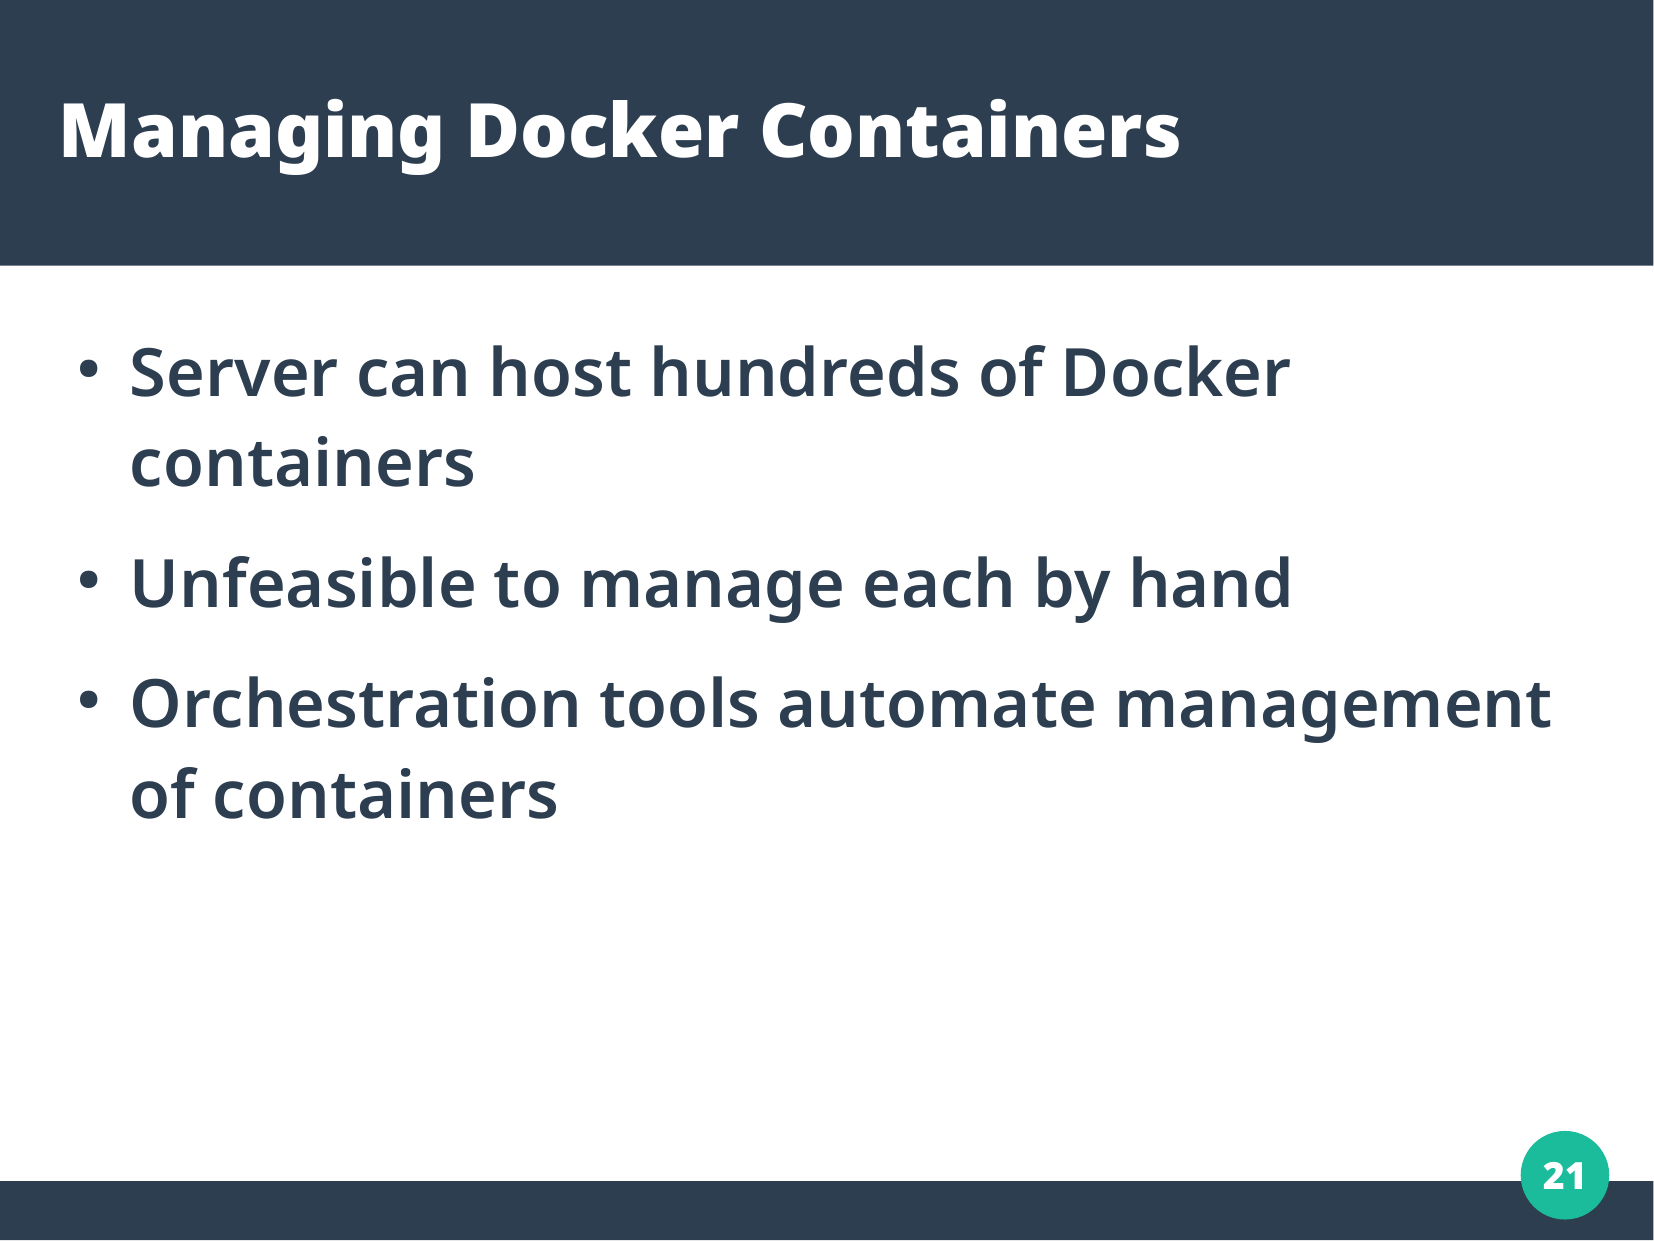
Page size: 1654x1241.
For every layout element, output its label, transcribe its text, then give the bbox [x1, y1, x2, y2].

title Managing Docker Containers [59, 49, 1595, 207]
list Server can host hundreds of Docker containers Unfeasible to manage each by hand Orchestration tools automate management of containers [59, 324, 1595, 1152]
